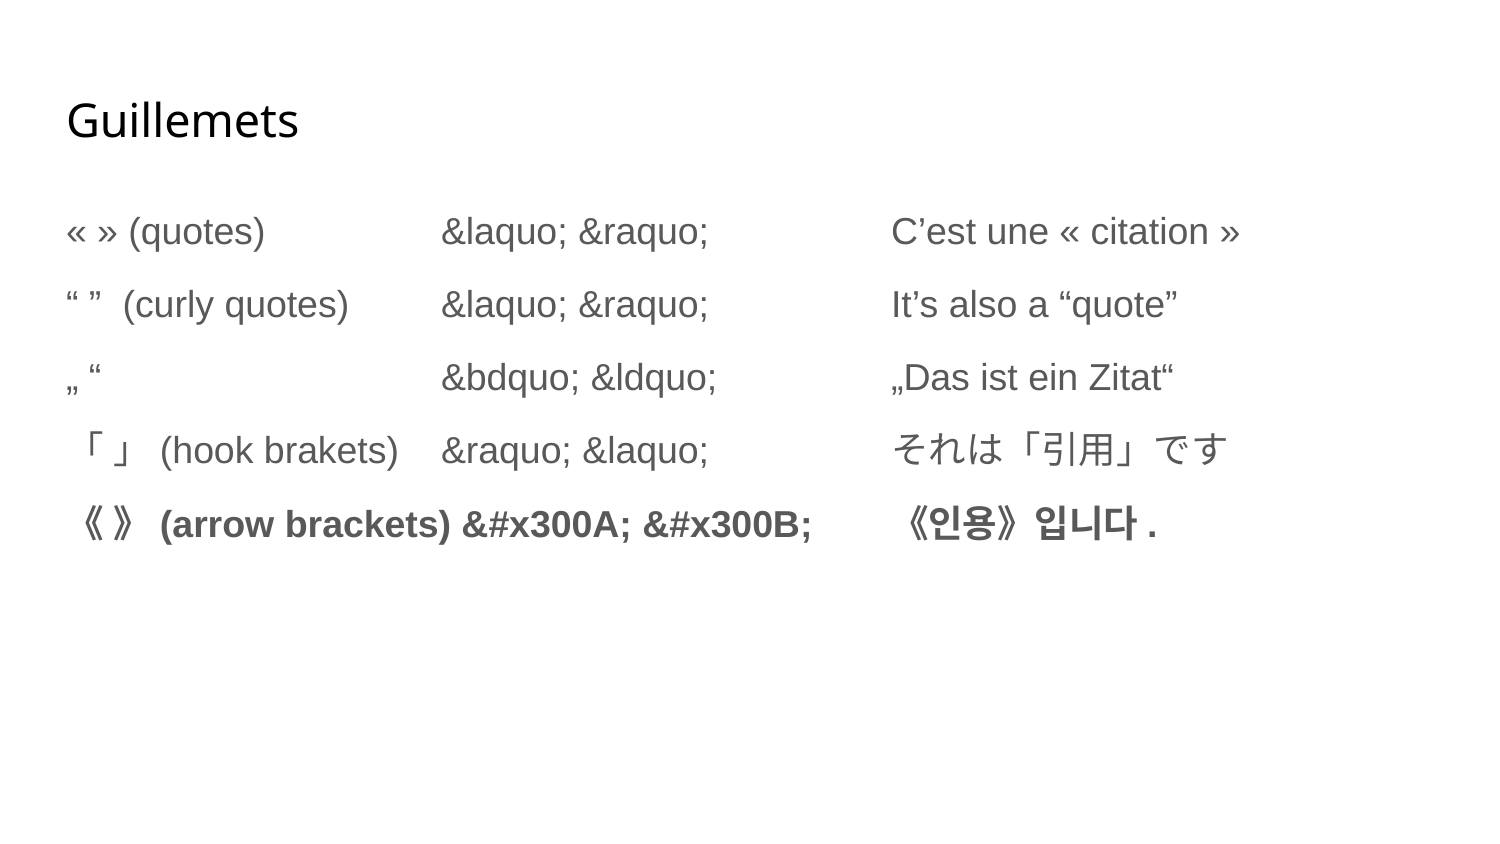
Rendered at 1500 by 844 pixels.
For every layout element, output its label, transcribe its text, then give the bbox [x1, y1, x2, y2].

list « » (quotes) &laquo; &raquo; C’est une « citation » “ ” (curly quotes) &laquo; &raquo; It’s also a “quote” „ “ &bdquo; &ldquo; „Das ist ein Zitat“ 「 」(hook brakets) &raquo; &laquo; それは「引用」です 《 》(arrow brackets) &#x300A; &#x300B; 《인용》입니다. [51, 189, 1449, 750]
title Guillemets [51, 72, 1449, 167]
